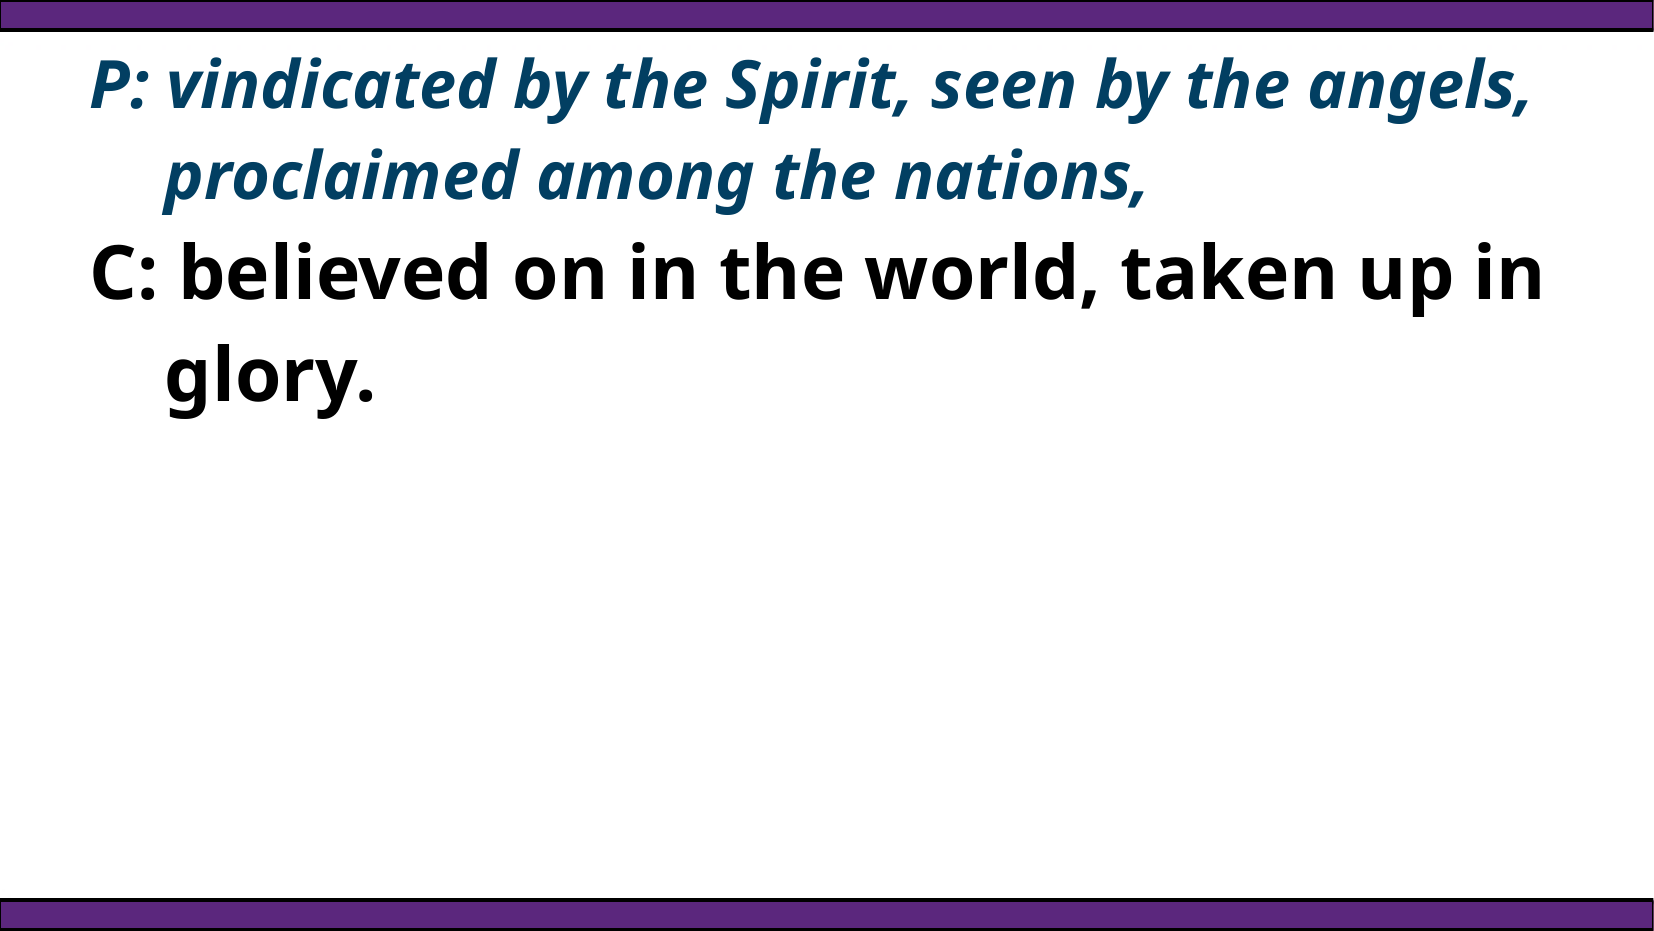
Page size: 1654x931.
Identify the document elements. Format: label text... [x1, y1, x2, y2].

text_box [0, 900, 1654, 931]
text_box [0, 0, 1654, 31]
text_box P: vindicated by the Spirit, seen by the angels, proclaimed among the nations, C: believed on in the world, taken up in glory. [75, 30, 1591, 422]
picture [0, 31, 1654, 900]
